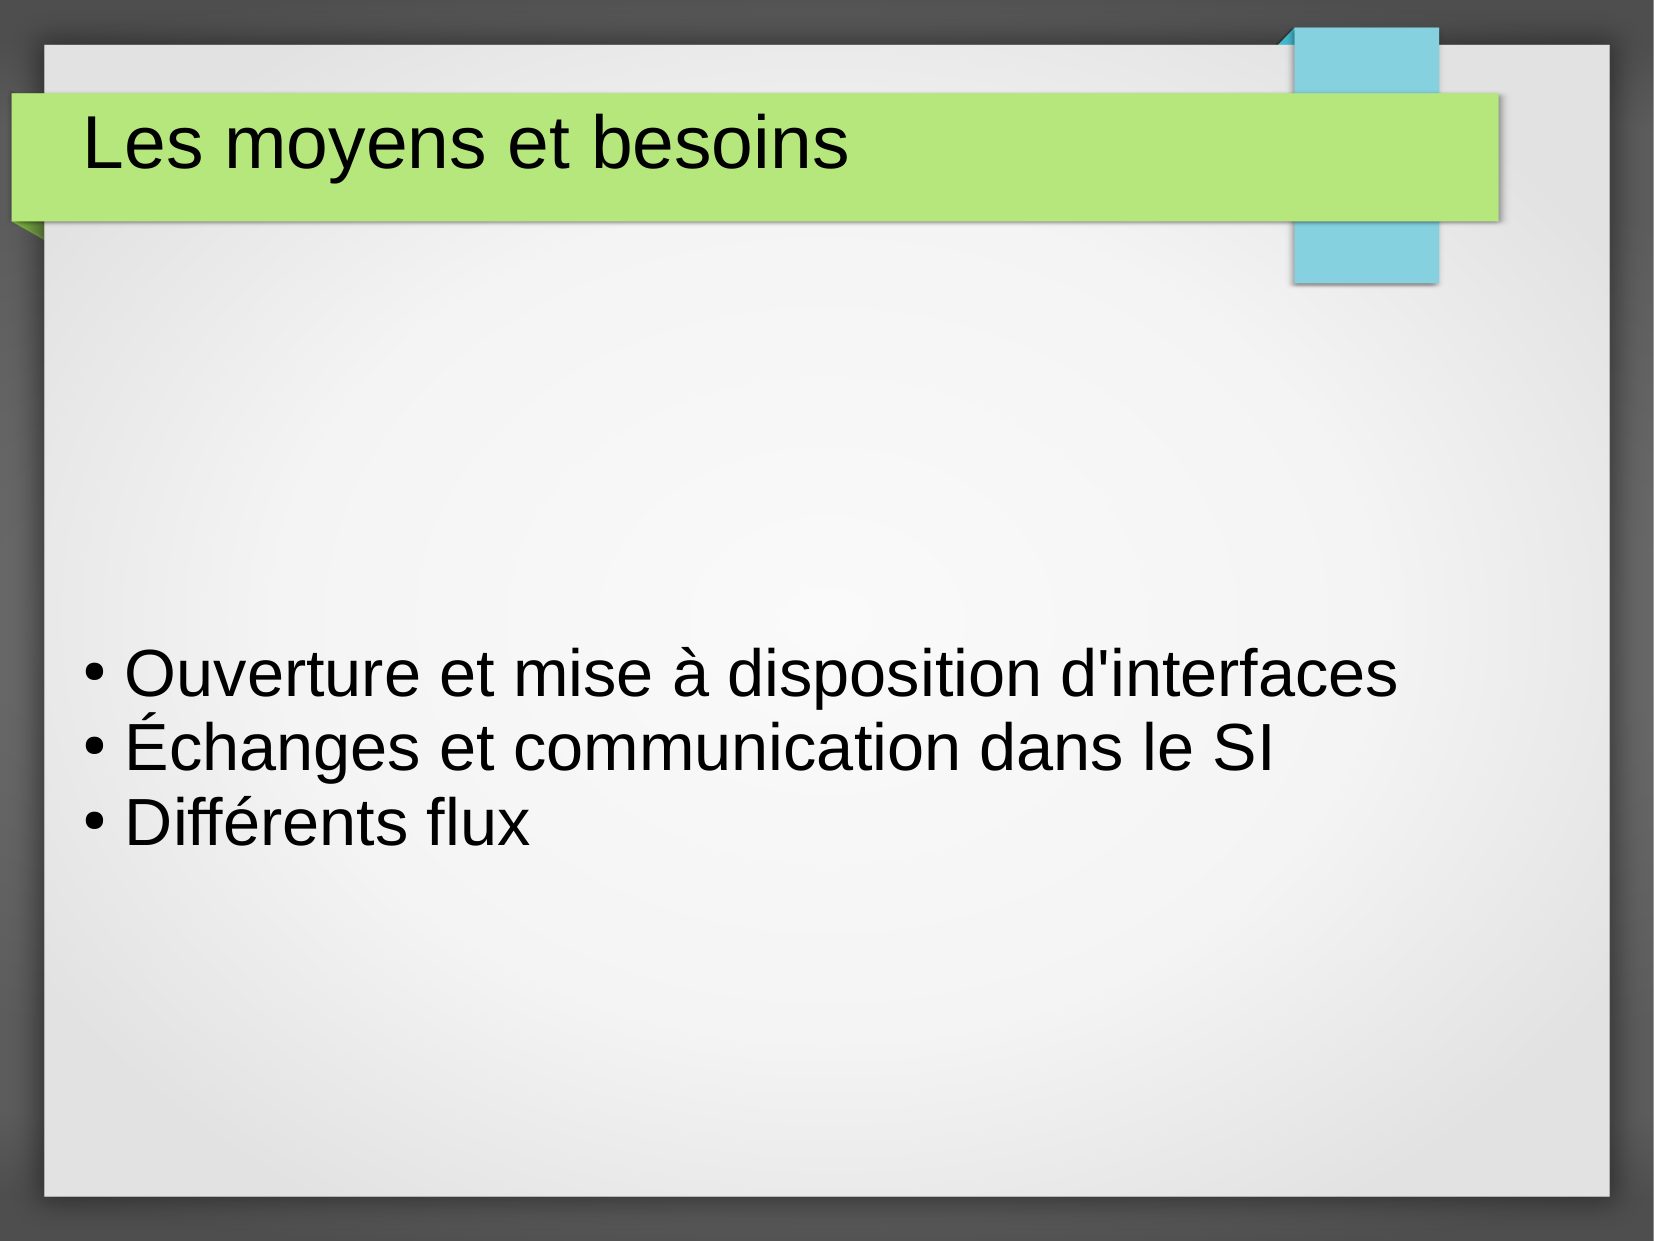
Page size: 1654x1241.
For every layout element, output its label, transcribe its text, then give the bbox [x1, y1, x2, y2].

picture [0, 0, 1654, 1241]
subtitle Ouverture et mise à disposition d'interfaces Échanges et communication dans le SI Différents flux [82, 49, 1571, 1010]
